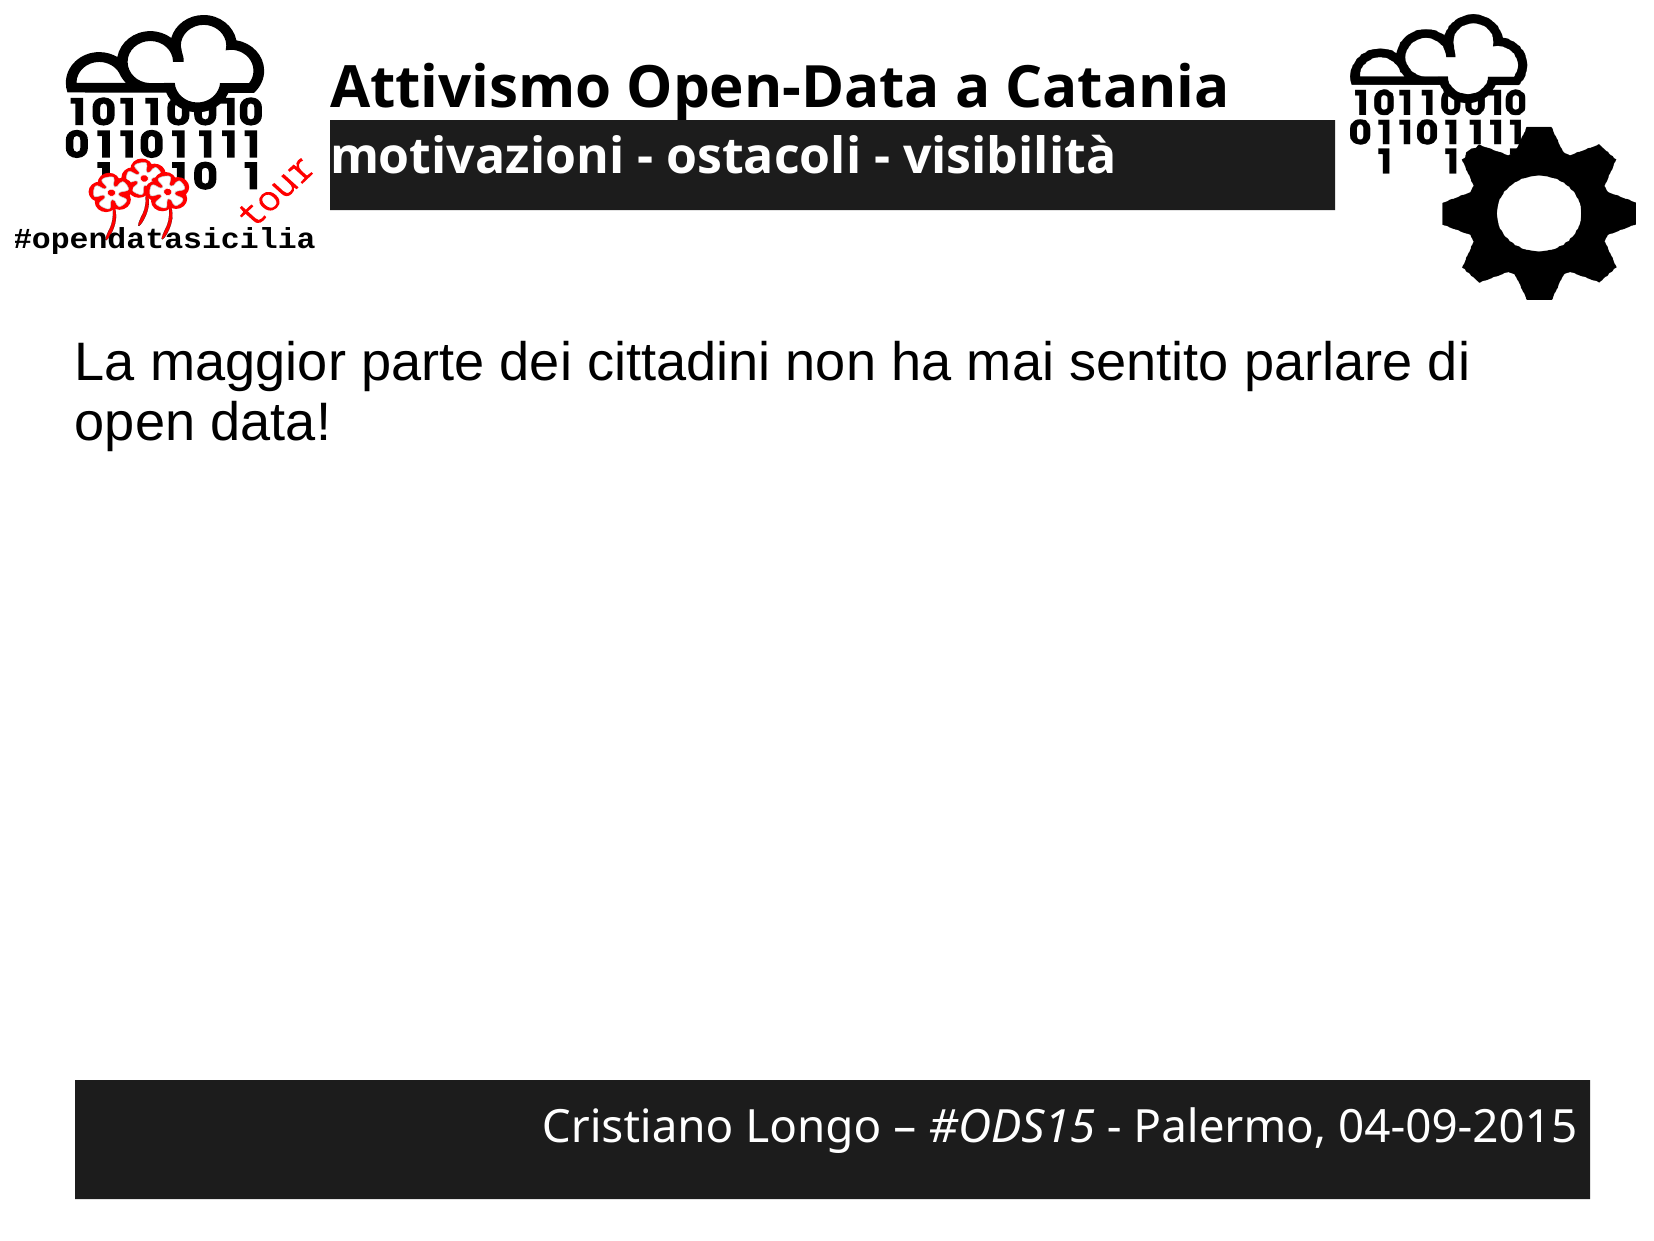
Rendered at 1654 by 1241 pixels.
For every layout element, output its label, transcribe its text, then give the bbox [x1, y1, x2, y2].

list Cristiano Longo – #ODS15 - Palermo, 04-09-2015 [75, 1080, 1591, 1200]
list Attivismo Open-Data a Catania [330, 45, 1321, 120]
picture [1350, 14, 1636, 301]
picture [15, 15, 316, 256]
text_box La maggior parte dei cittadini non ha mai sentito parlare di open data! [60, 323, 1576, 461]
list motivazioni - ostacoli - visibilità [330, 120, 1336, 211]
